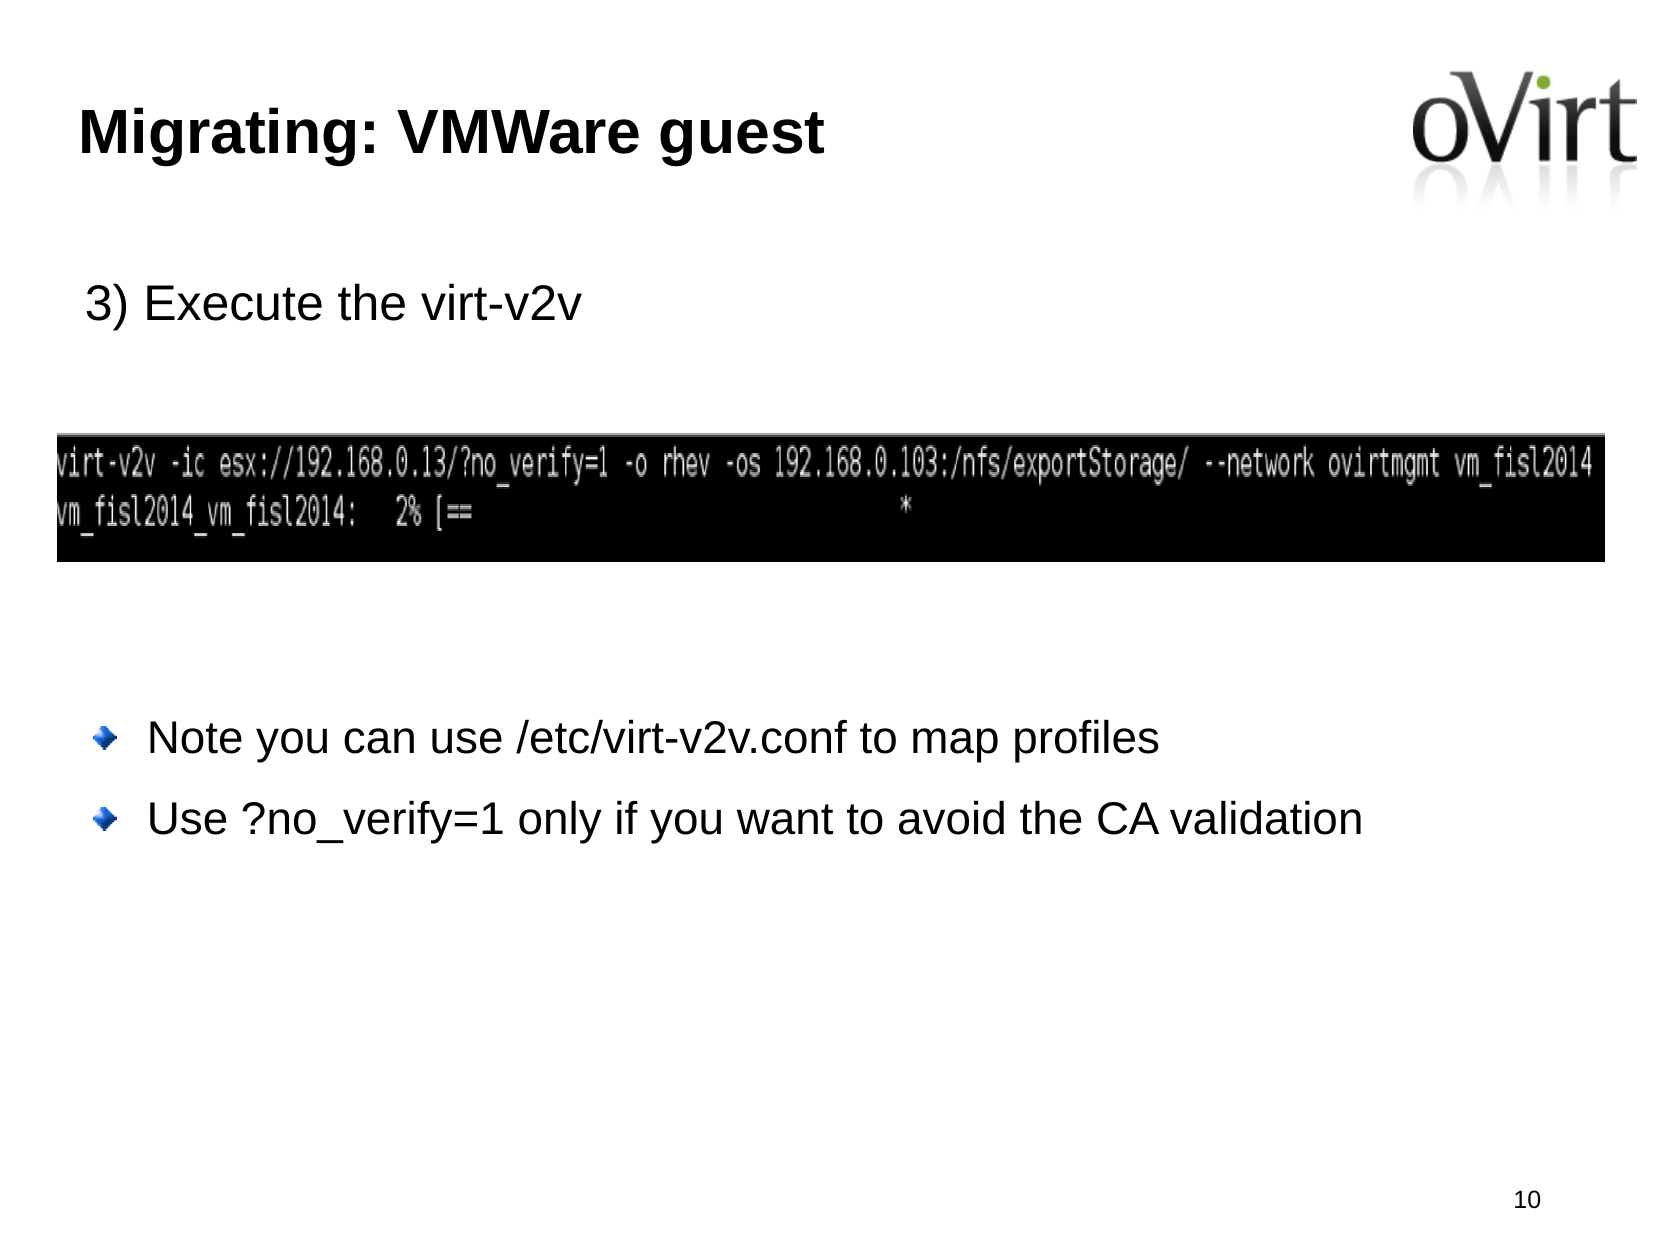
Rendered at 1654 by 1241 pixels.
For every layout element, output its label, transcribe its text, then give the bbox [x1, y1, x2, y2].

text_box Migrating: VMWare guest [64, 30, 1285, 233]
picture [1413, 63, 1637, 212]
text_box 3) Execute the virt-v2v [70, 202, 1291, 405]
picture [57, 432, 1605, 562]
list Note you can use /etc/virt-v2v.conf to map profiles Use ?no_verify=1 only if you want to avoid the CA validation [75, 631, 1651, 893]
